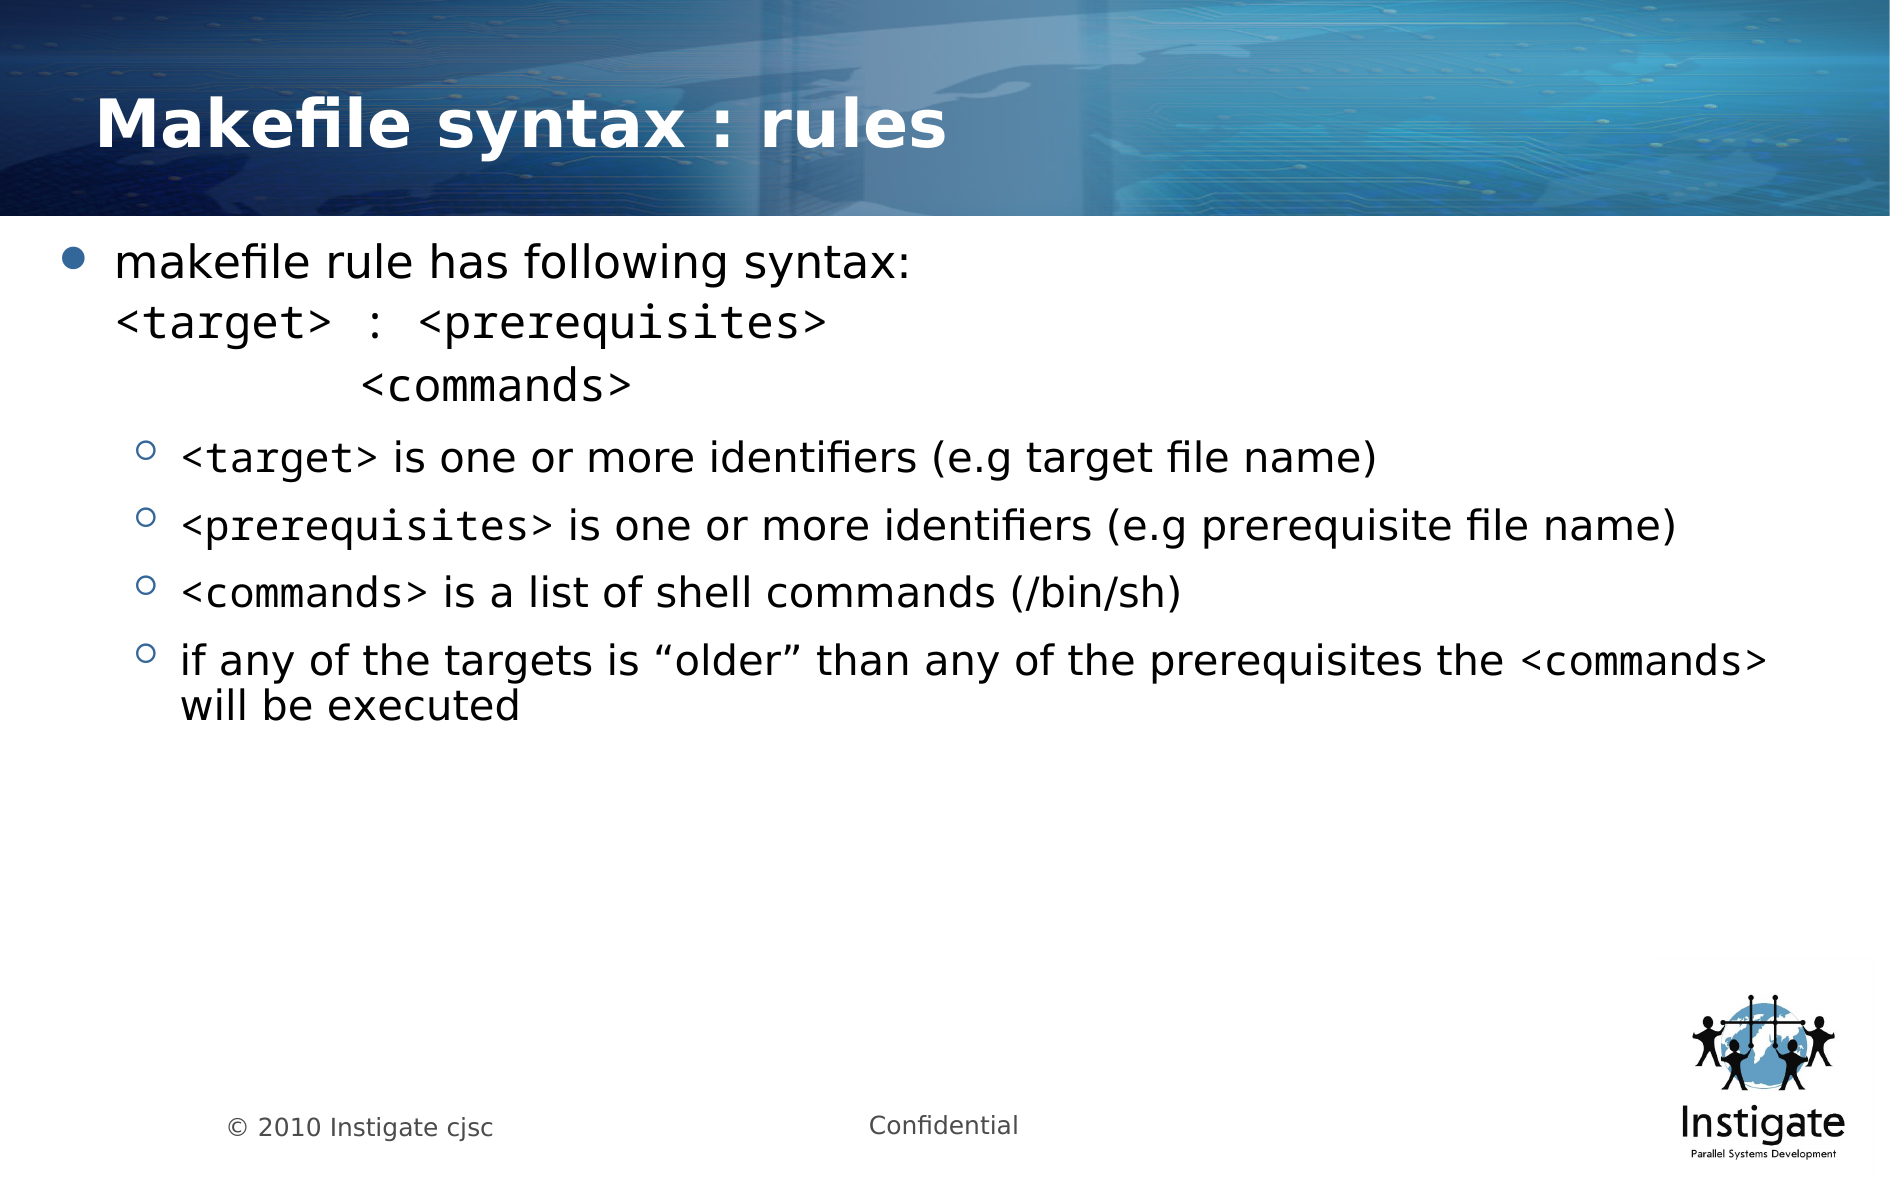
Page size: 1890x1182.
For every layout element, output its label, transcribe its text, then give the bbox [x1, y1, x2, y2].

title Makefile syntax : rules [94, 54, 1793, 210]
list makefile rule has following syntax: <target> : <prerequisites> <commands> <target> is one or more identifiers (e.g target file name) <prerequisites> is one or more identifiers (e.g prerequisite file name) <commands> is a list of shell commands (/bin/sh) if any of the targets is “older” than any of the prerequisites the <commands> will be executed [59, 236, 1831, 1001]
picture [1650, 956, 1876, 1182]
picture [0, 0, 1890, 216]
